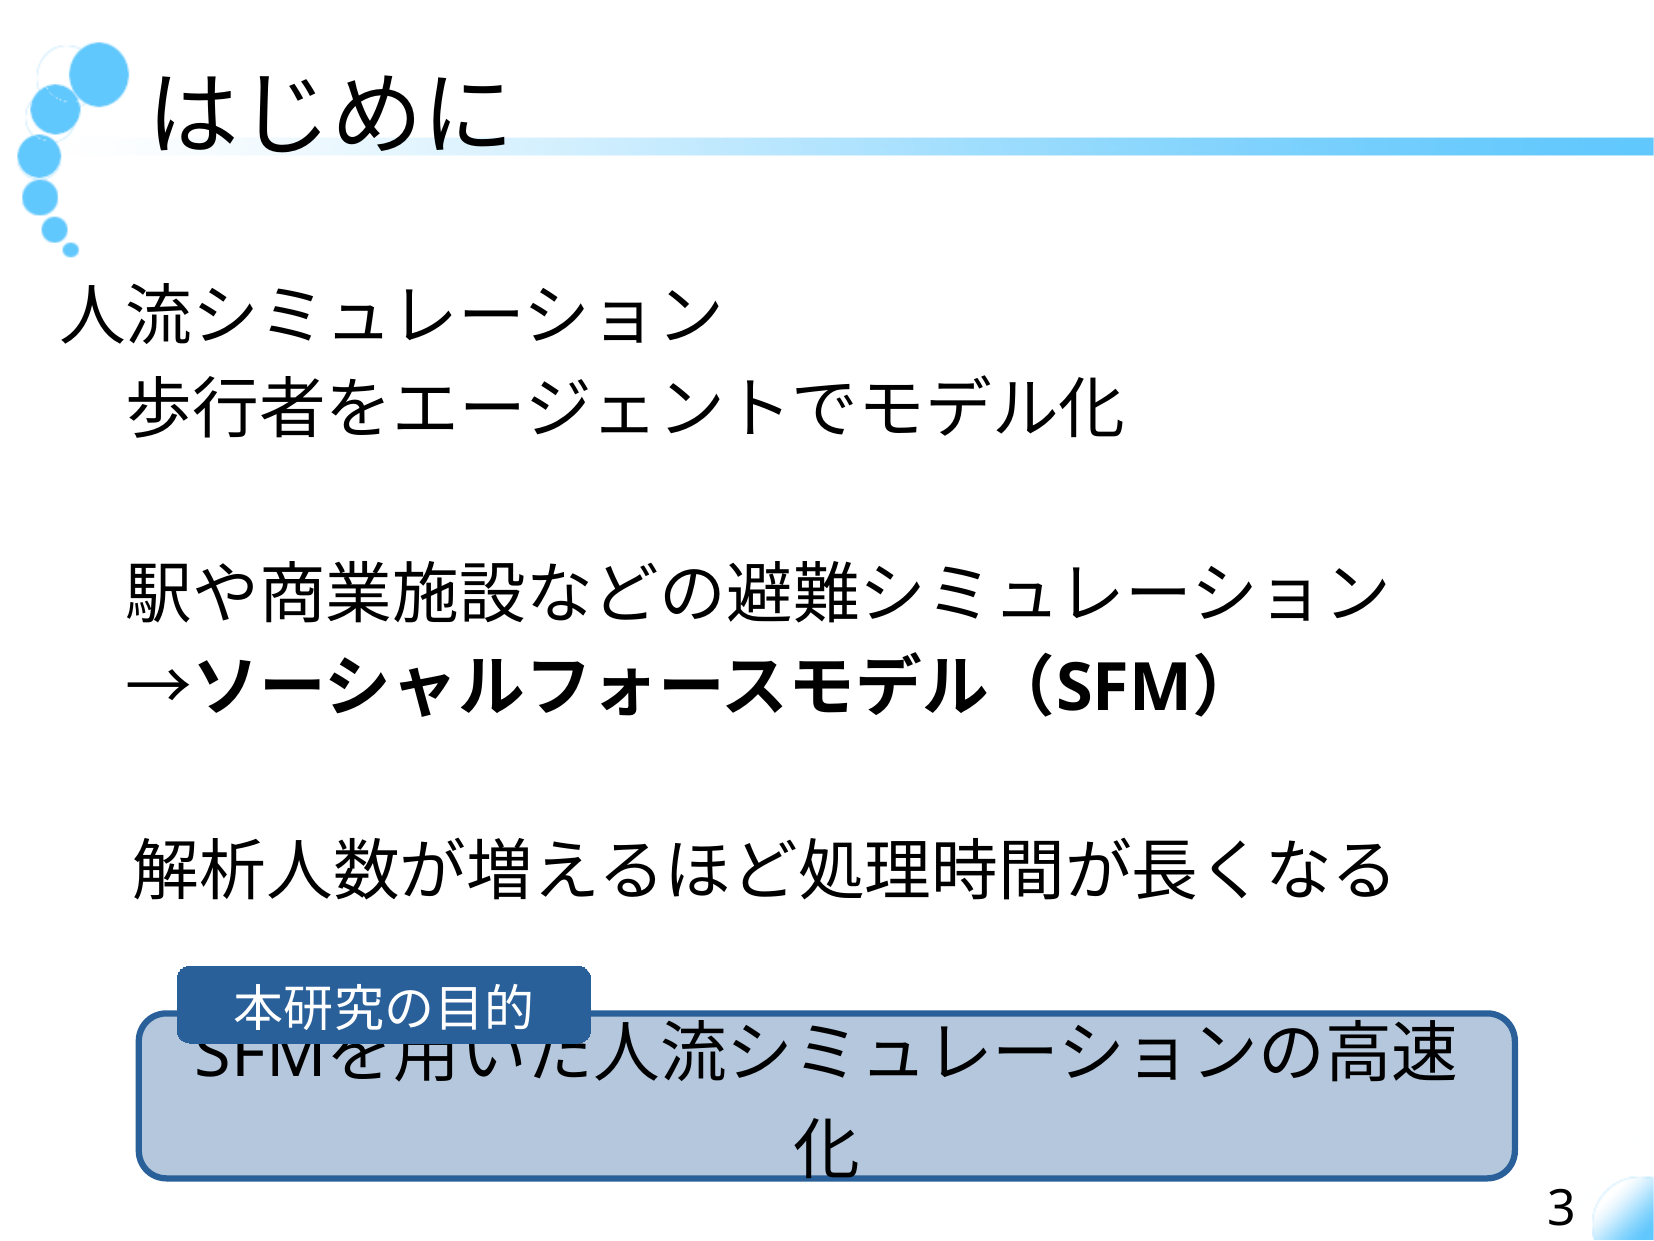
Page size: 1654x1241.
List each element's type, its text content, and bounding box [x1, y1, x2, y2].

text_box 人流シミュレーション 歩行者をエージェントでモデル化 駅や商業施設などの避難シミュレーション →ソーシャルフォースモデル（SFM） 解析人数が増えるほど処理時間が長くなる [59, 273, 1595, 827]
text_box SFMを用いた人流シミュレーションの高速化 [138, 1013, 1515, 1179]
picture [0, 0, 1654, 1240]
title はじめに [147, 55, 1636, 266]
text_box 本研究の目的 [177, 966, 591, 1044]
